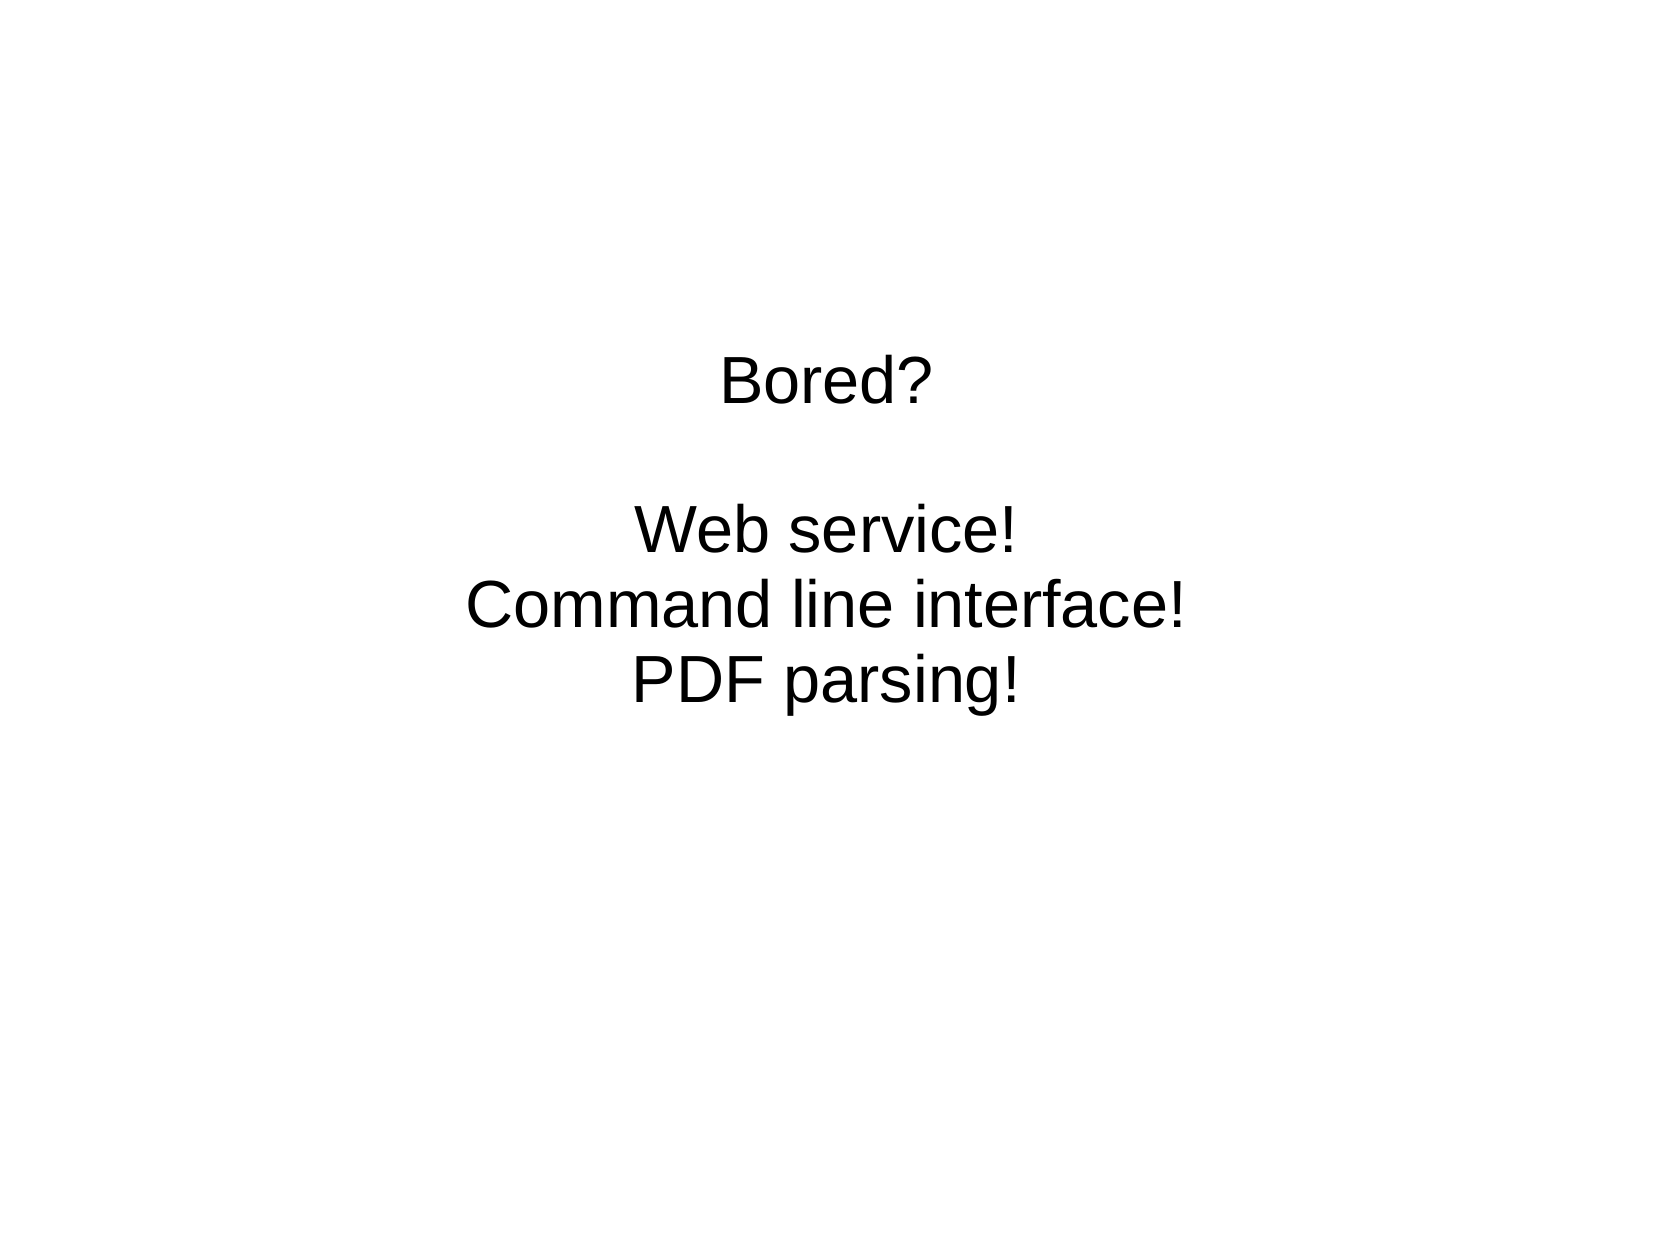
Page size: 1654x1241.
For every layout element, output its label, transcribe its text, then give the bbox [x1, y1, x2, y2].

subtitle Bored? Web service! Command line interface! PDF parsing! [82, 49, 1571, 1010]
